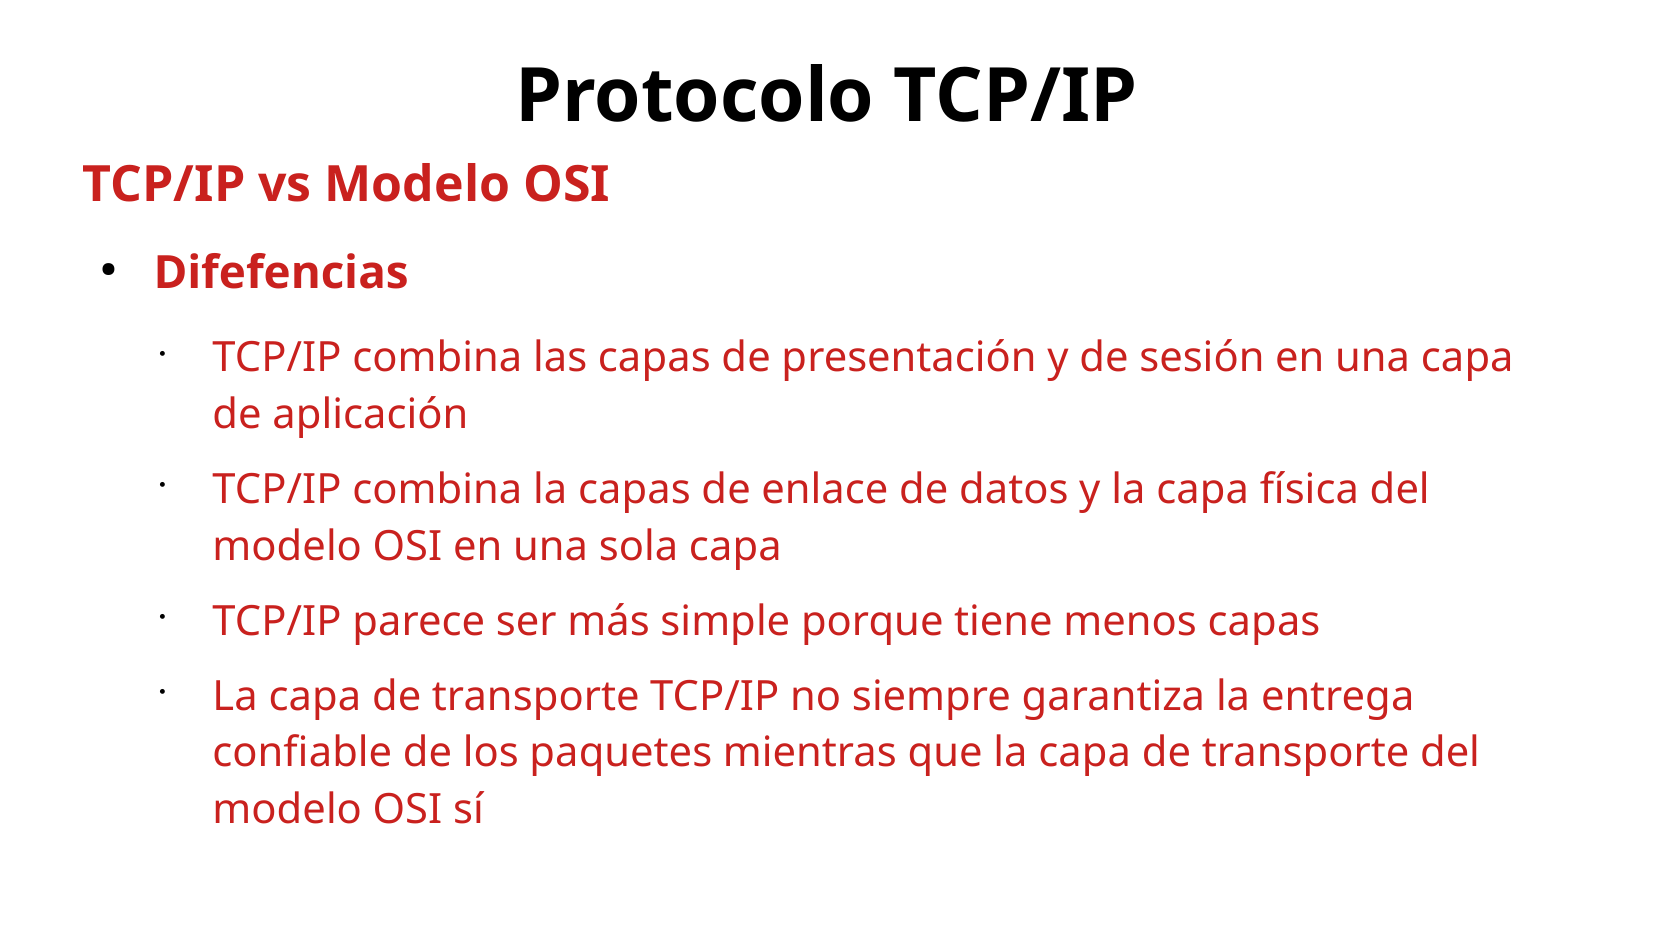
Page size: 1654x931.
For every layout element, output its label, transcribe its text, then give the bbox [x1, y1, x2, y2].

title Protocolo TCP/IP [82, 37, 1571, 147]
list TCP/IP vs Modelo OSI Difefencias TCP/IP combina las capas de presentación y de sesión en una capa de aplicación TCP/IP combina la capas de enlace de datos y la capa física del modelo OSI en una sola capa TCP/IP parece ser más simple porque tiene menos capas La capa de transporte TCP/IP no siempre garantiza la entrega confiable de los paquetes mientras que la capa de transporte del modelo OSI sí [82, 147, 1571, 857]
